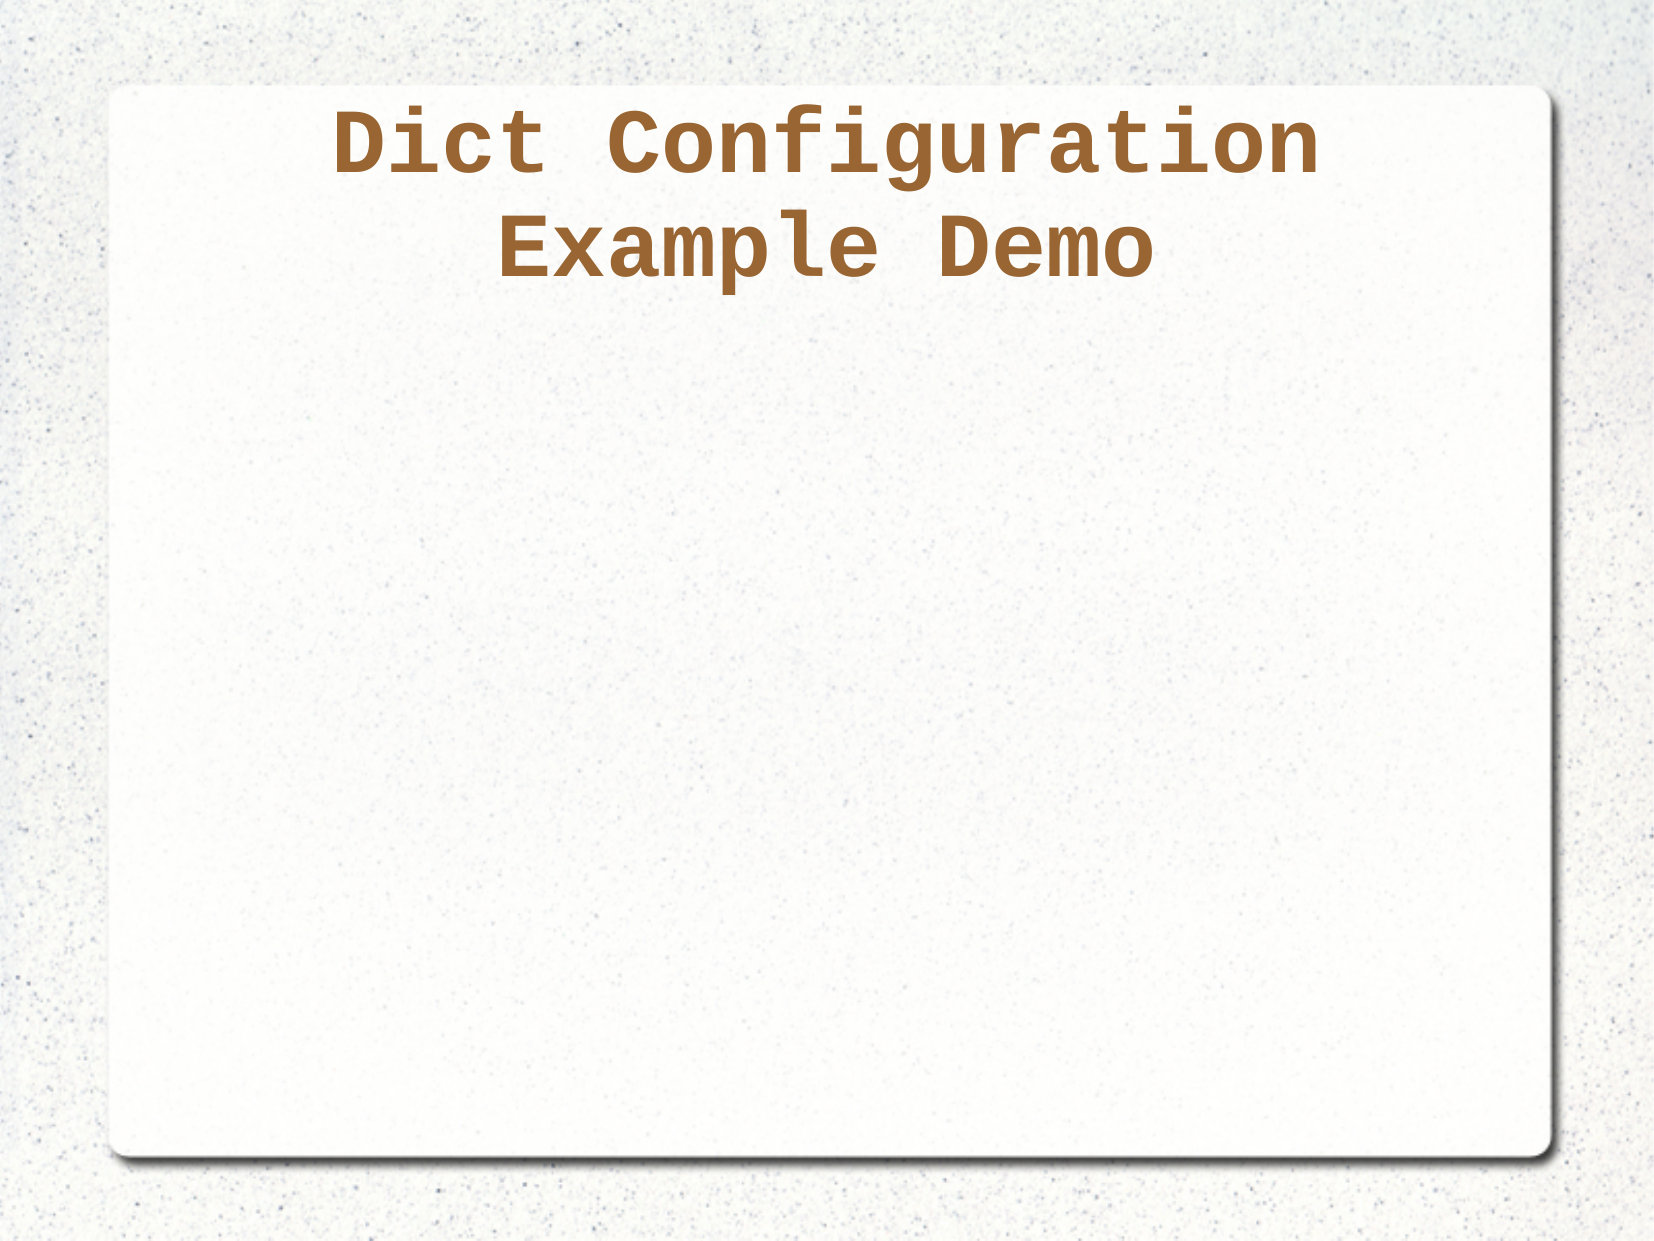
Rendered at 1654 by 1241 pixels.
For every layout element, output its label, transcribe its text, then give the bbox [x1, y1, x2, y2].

picture [0, 0, 1654, 1241]
title Dict Configuration Example Demo [118, 96, 1536, 304]
